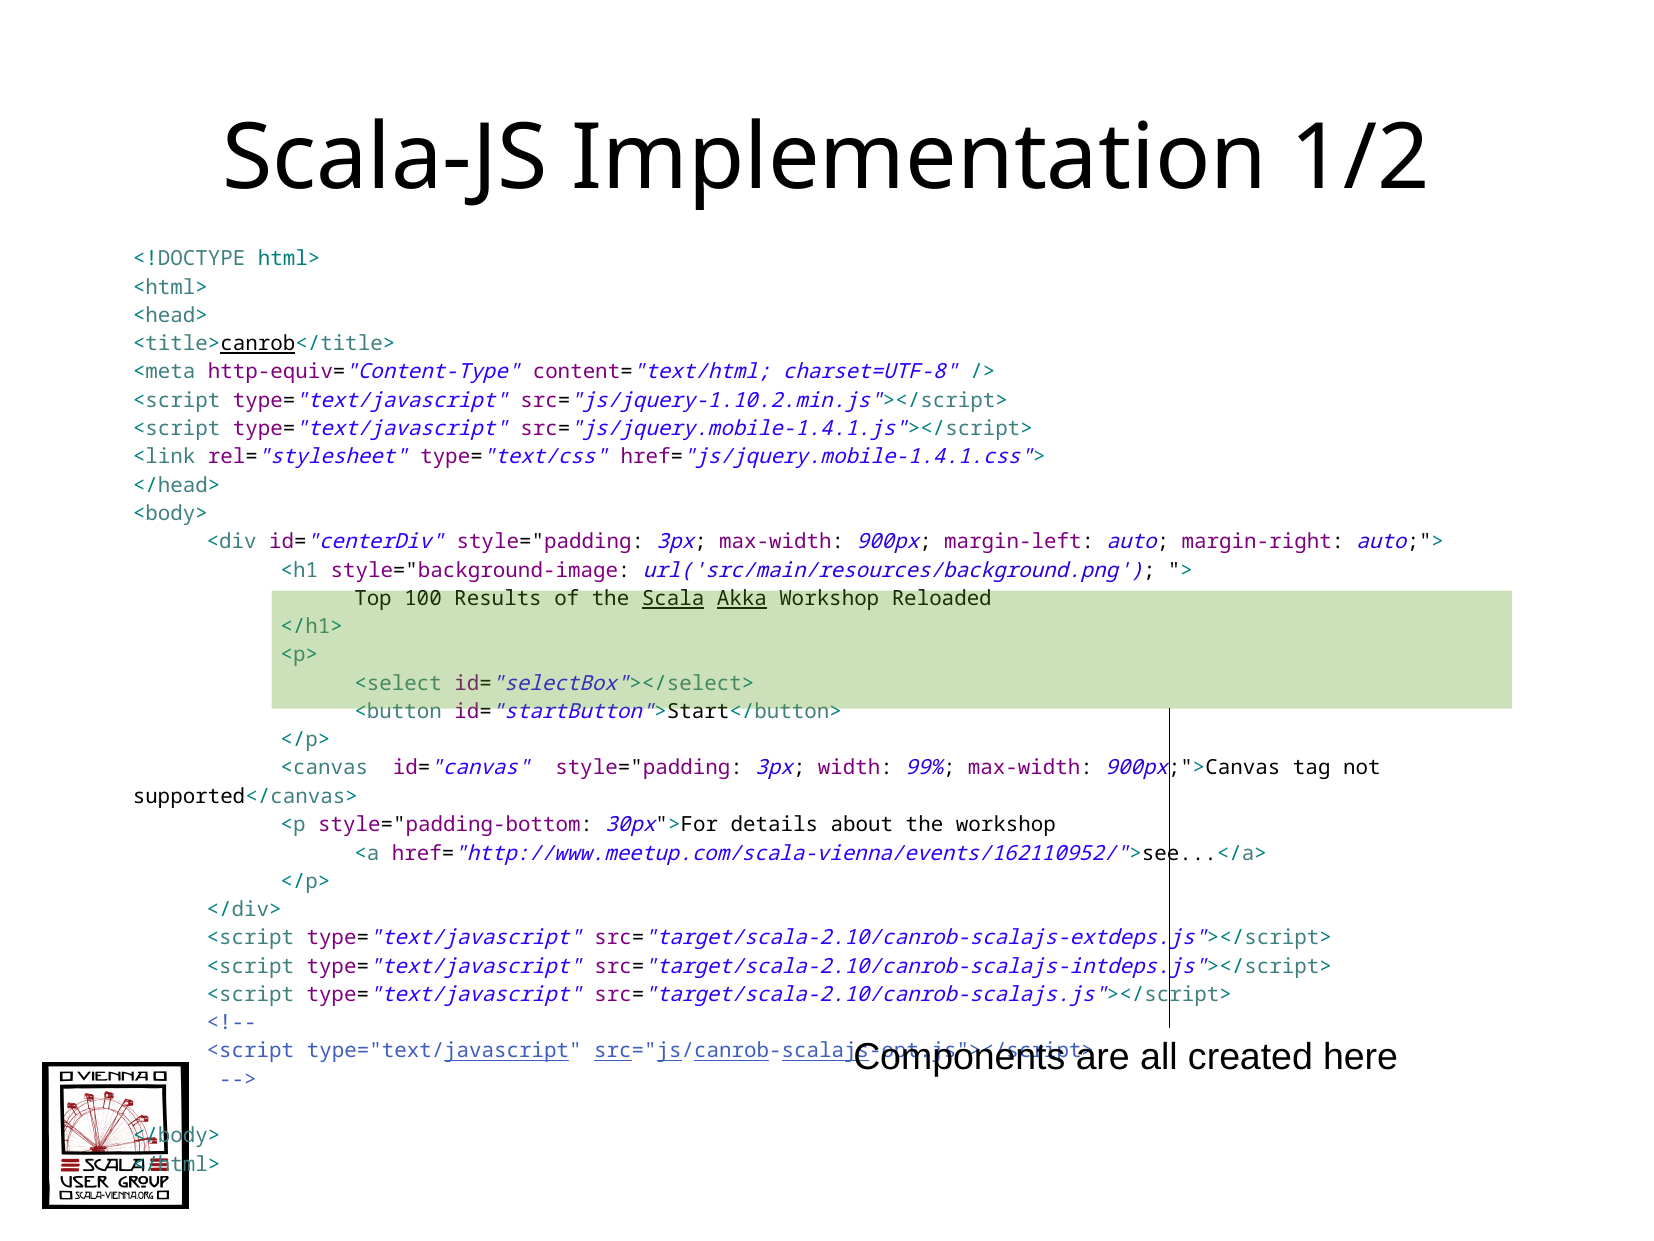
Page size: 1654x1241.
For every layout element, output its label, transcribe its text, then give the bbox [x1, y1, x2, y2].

text_box Components are all created here [838, 1027, 1418, 1087]
title Scala-JS Implementation 1/2 [82, 49, 1571, 257]
text_box [271, 590, 1512, 709]
picture [42, 1062, 189, 1209]
text_box <!DOCTYPE html> <html> <head> <title>canrob</title> <meta http-equiv="Content-Type" content="text/html; charset=UTF-8" /> <script type="text/javascript" src="js/jquery-1.10.2.min.js"></script> <script type="text/javascript" src="js/jquery.mobile-1.4.1.js"></script> <link rel="stylesheet" type="text/css" href="js/jquery.mobile-1.4.1.css"> </head> <body> <div id="centerDiv" style="padding: 3px; max-width: 900px; margin-left: auto; margin-right: auto;"> <h1 style="background-image: url('src/main/resources/background.png'); "> Top 100 Results of the Scala Akka Workshop Reloaded </h1> <p> <select id="selectBox"></select> <button id="startButton">Start</button> </p> <canvas id="canvas" style="padding: 3px; width: 99%; max-width: 900px;">Canvas tag not supported</canvas> <p style="padding-bottom: 30px">For details about the workshop <a href="http://www.meetup.com/scala-vienna/events/162110952/">see...</a> </p> </div> <script type="text/javascript" src="target/scala-2.10/canrob-scalajs-extdeps.js"></script> <script type="text/javascript" src="target/scala-2.10/canrob-scalajs-intdeps.js"></script> <script type="text/javascript" src="target/scala-2.10/canrob-scalajs.js"></script> <!-- <script type="text/javascript" src="js/canrob-scalajs-opt.js"></script> --> </body> </html> [118, 236, 1548, 1028]
